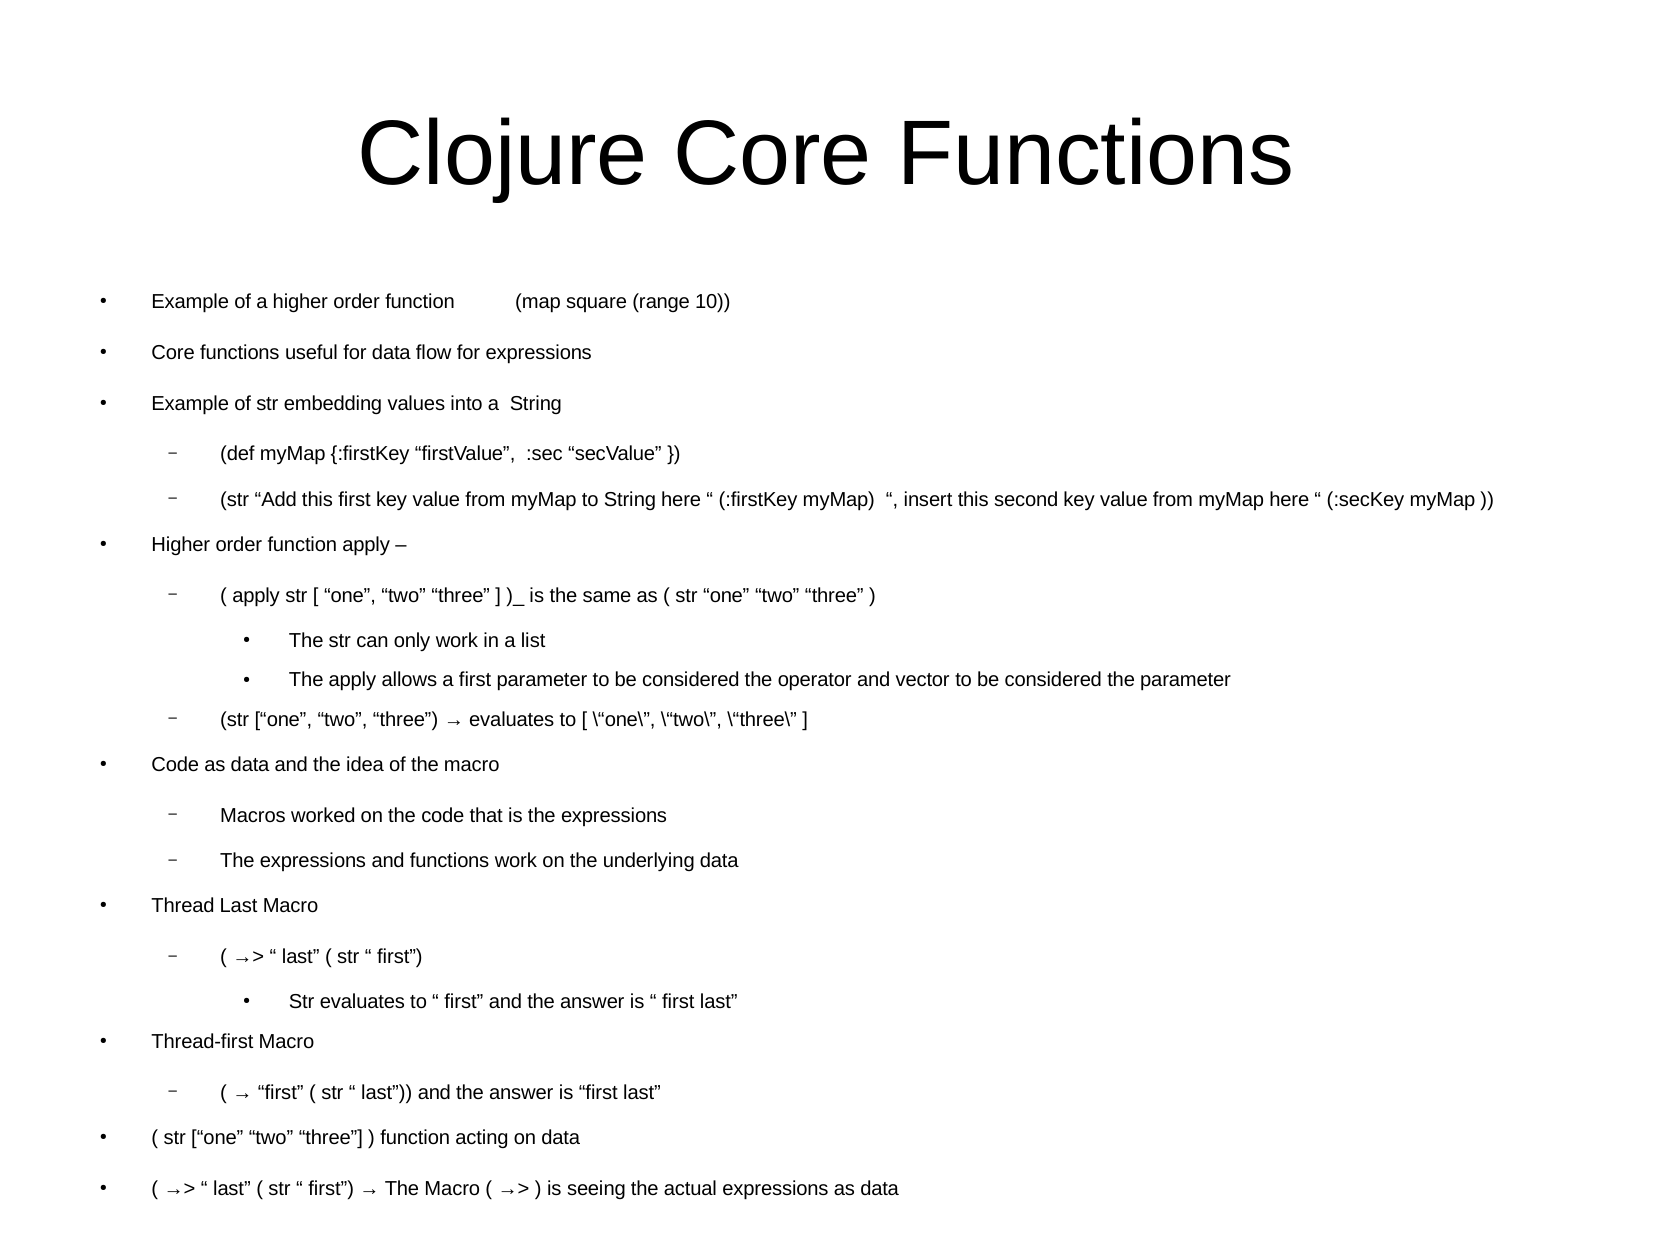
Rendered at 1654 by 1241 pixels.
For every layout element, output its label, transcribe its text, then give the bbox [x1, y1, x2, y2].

list Example of a higher order function (map square (range 10)) Core functions useful for data flow for expressions Example of str embedding values into a String (def myMap {:firstKey “firstValue”, :sec “secValue” }) (str “Add this first key value from myMap to String here “ (:firstKey myMap) “, insert this second key value from myMap here “ (:secKey myMap )) Higher order function apply – ( apply str [ “one”, “two” “three” ] )_ is the same as ( str “one” “two” “three” ) The str can only work in a list The apply allows a first parameter to be considered the operator and vector to be considered the parameter (str [“one”, “two”, “three”) → evaluates to [ \“one\”, \“two\”, \“three\” ] Code as data and the idea of the macro Macros worked on the code that is the expressions The expressions and functions work on the underlying data Thread Last Macro ( →> “ last” ( str “ first”) Str evaluates to “ first” and the answer is “ first last” Thread-first Macro ( → “first” ( str “ last”)) and the answer is “first last” ( str [“one” “two” “three”] ) function acting on data ( →> “ last” ( str “ first”) → The Macro ( →> ) is seeing the actual expressions as data [82, 290, 1576, 1201]
title Clojure Core Functions [82, 49, 1571, 257]
